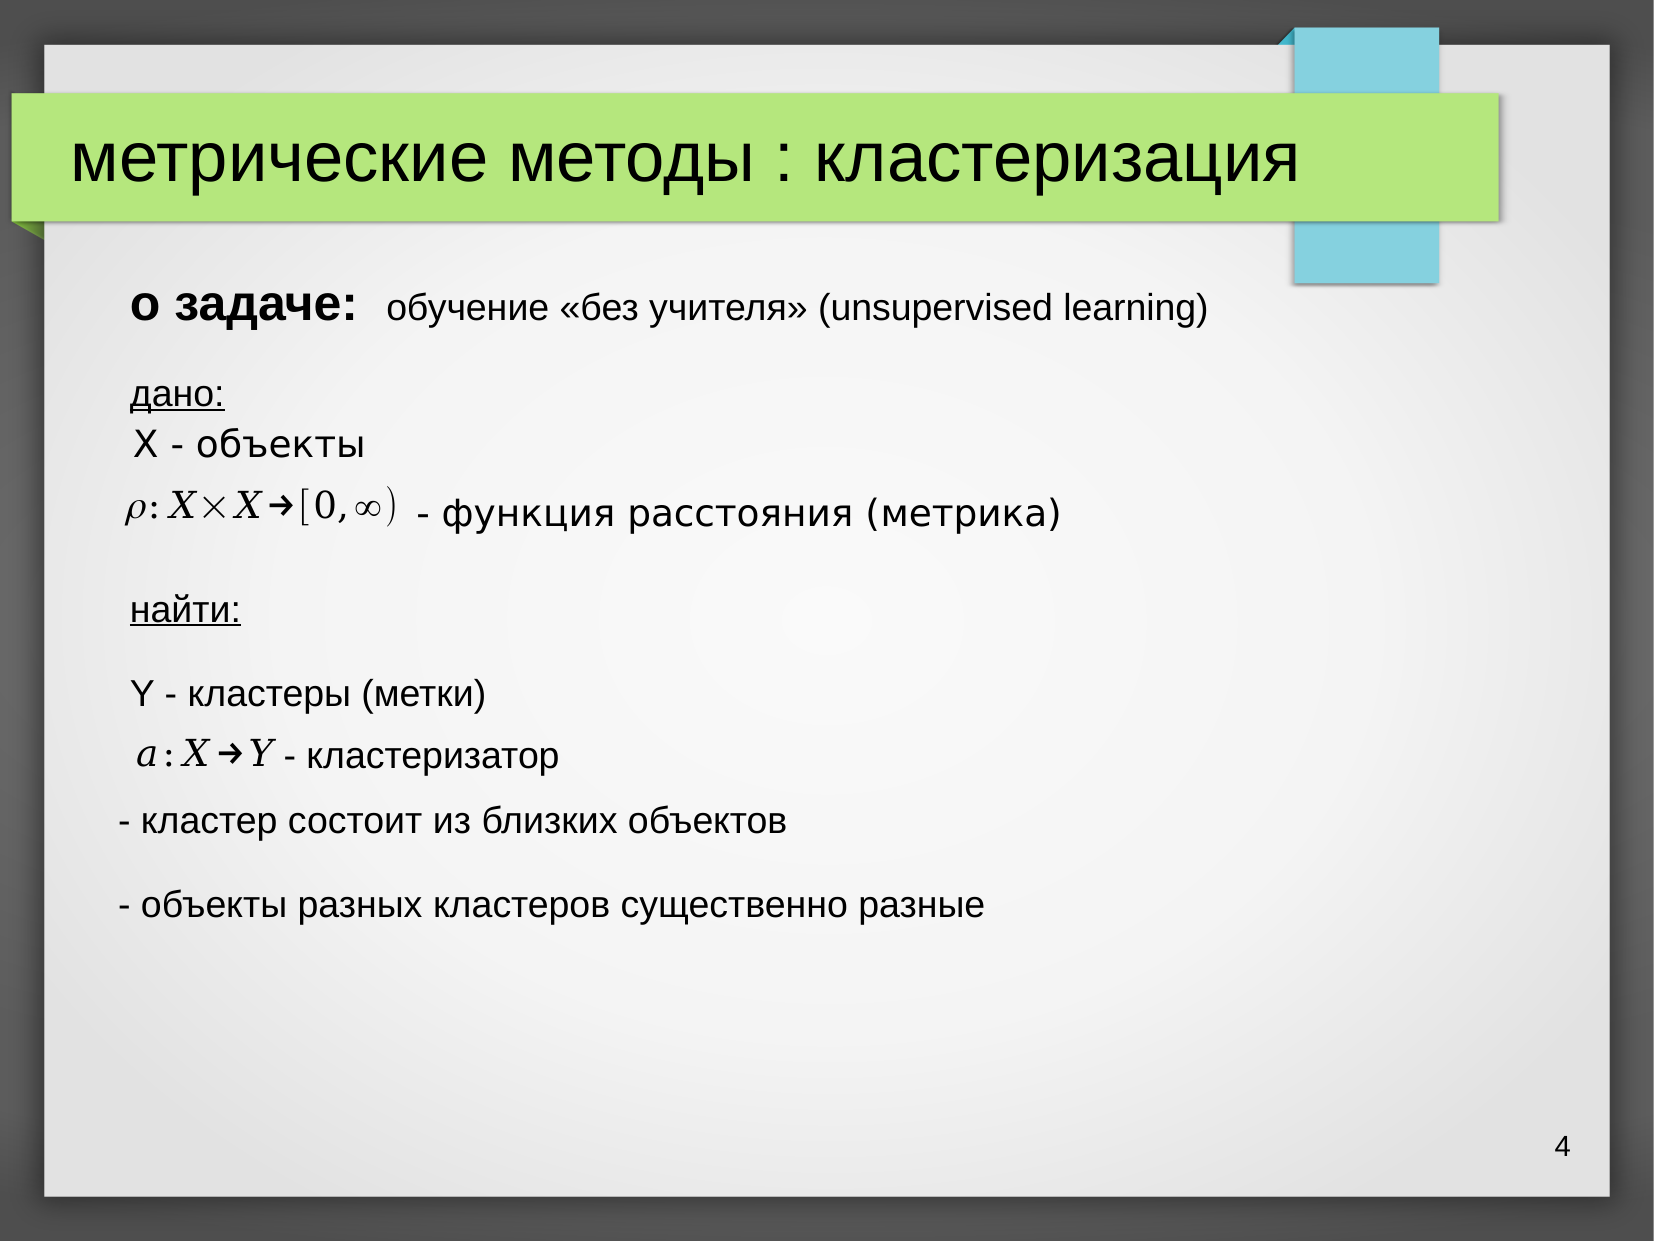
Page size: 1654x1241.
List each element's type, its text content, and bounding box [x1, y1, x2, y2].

text_box - кластер состоит из близких объектов - объекты разных кластеров существенно разные [118, 791, 1099, 934]
chart [118, 484, 401, 530]
picture [0, 0, 1654, 1241]
text_box X - объекты [118, 415, 381, 476]
chart [129, 732, 284, 776]
subtitle о задаче: обучение «без учителя» (unsupervised learning) дано: [129, 275, 1359, 415]
title метрические методы : кластеризация [70, 117, 1382, 197]
text_box найти: Y - кластеры (метки) [129, 587, 567, 714]
text_box - функция расстояния (метрика) [401, 484, 1087, 545]
text_box - кластеризатор [283, 732, 579, 780]
